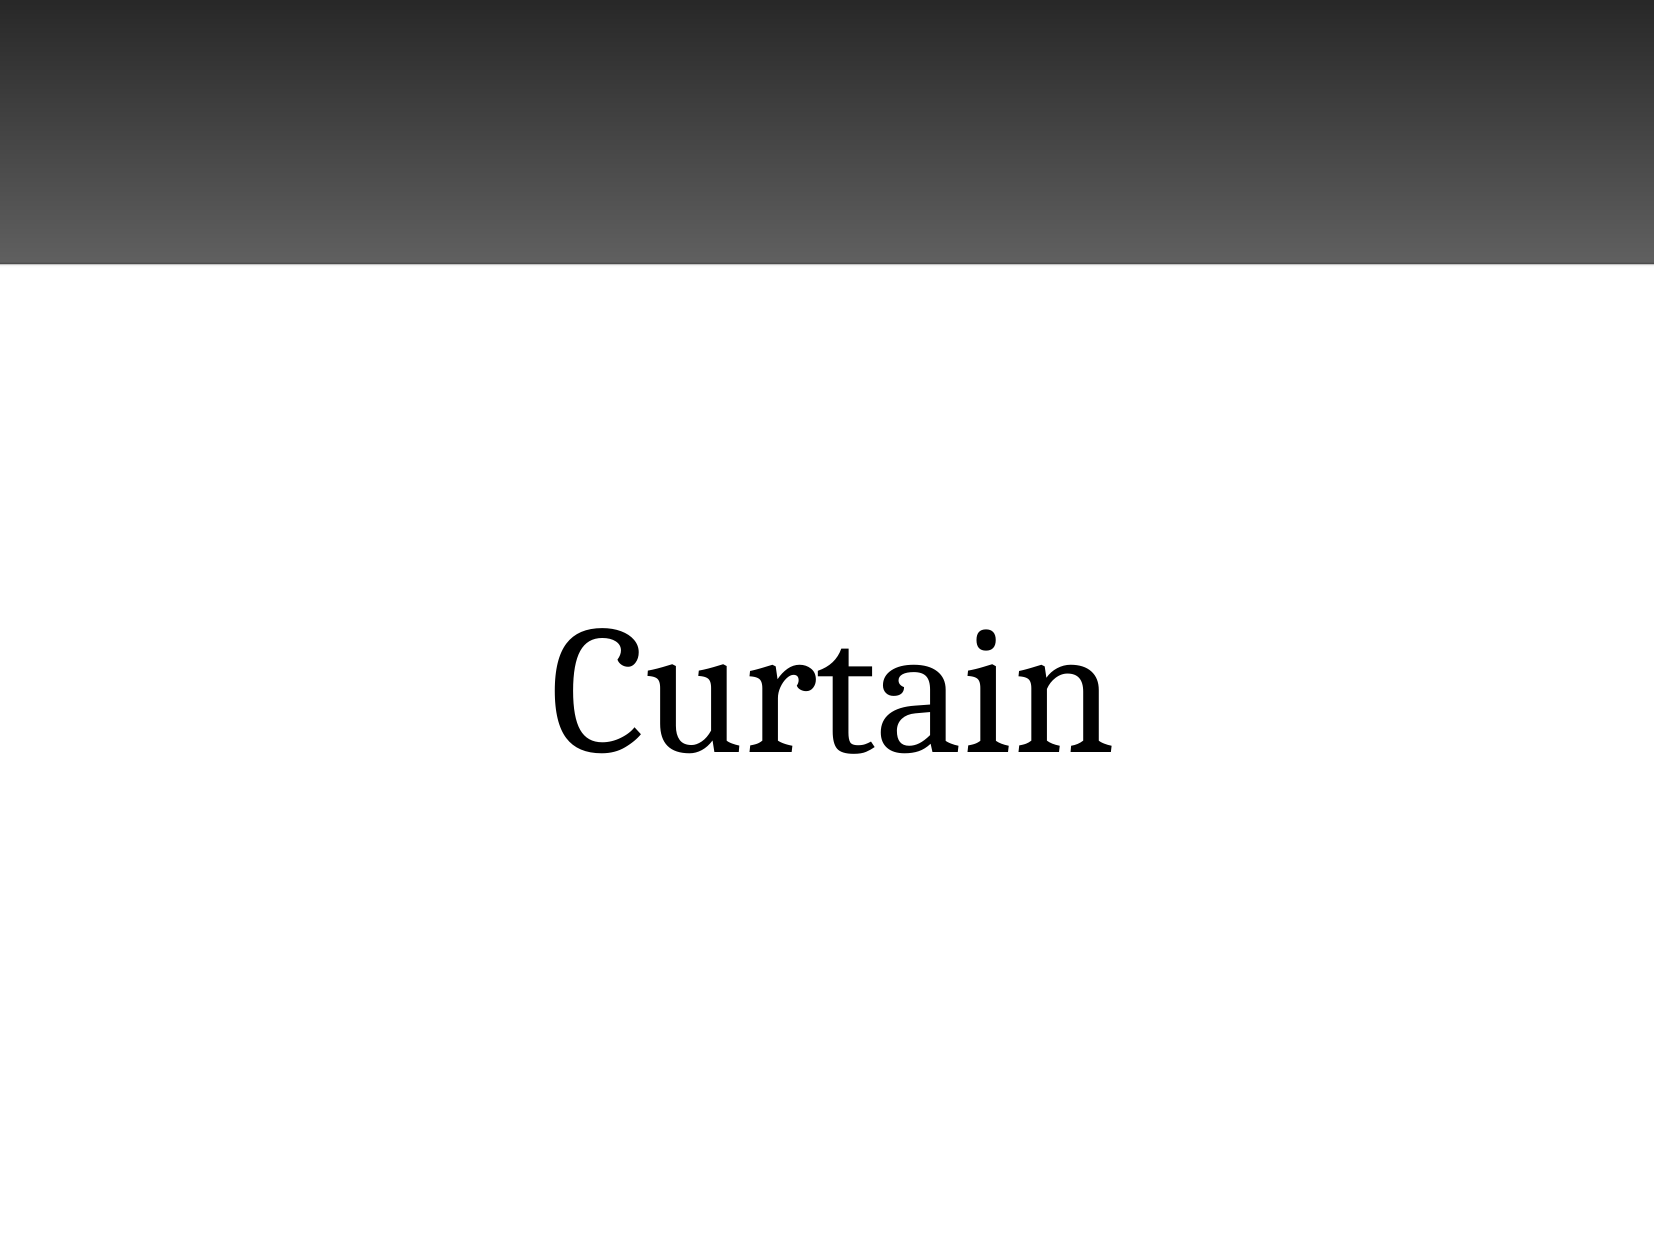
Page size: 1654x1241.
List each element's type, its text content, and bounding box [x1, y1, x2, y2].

list Curtain [130, 525, 1537, 797]
